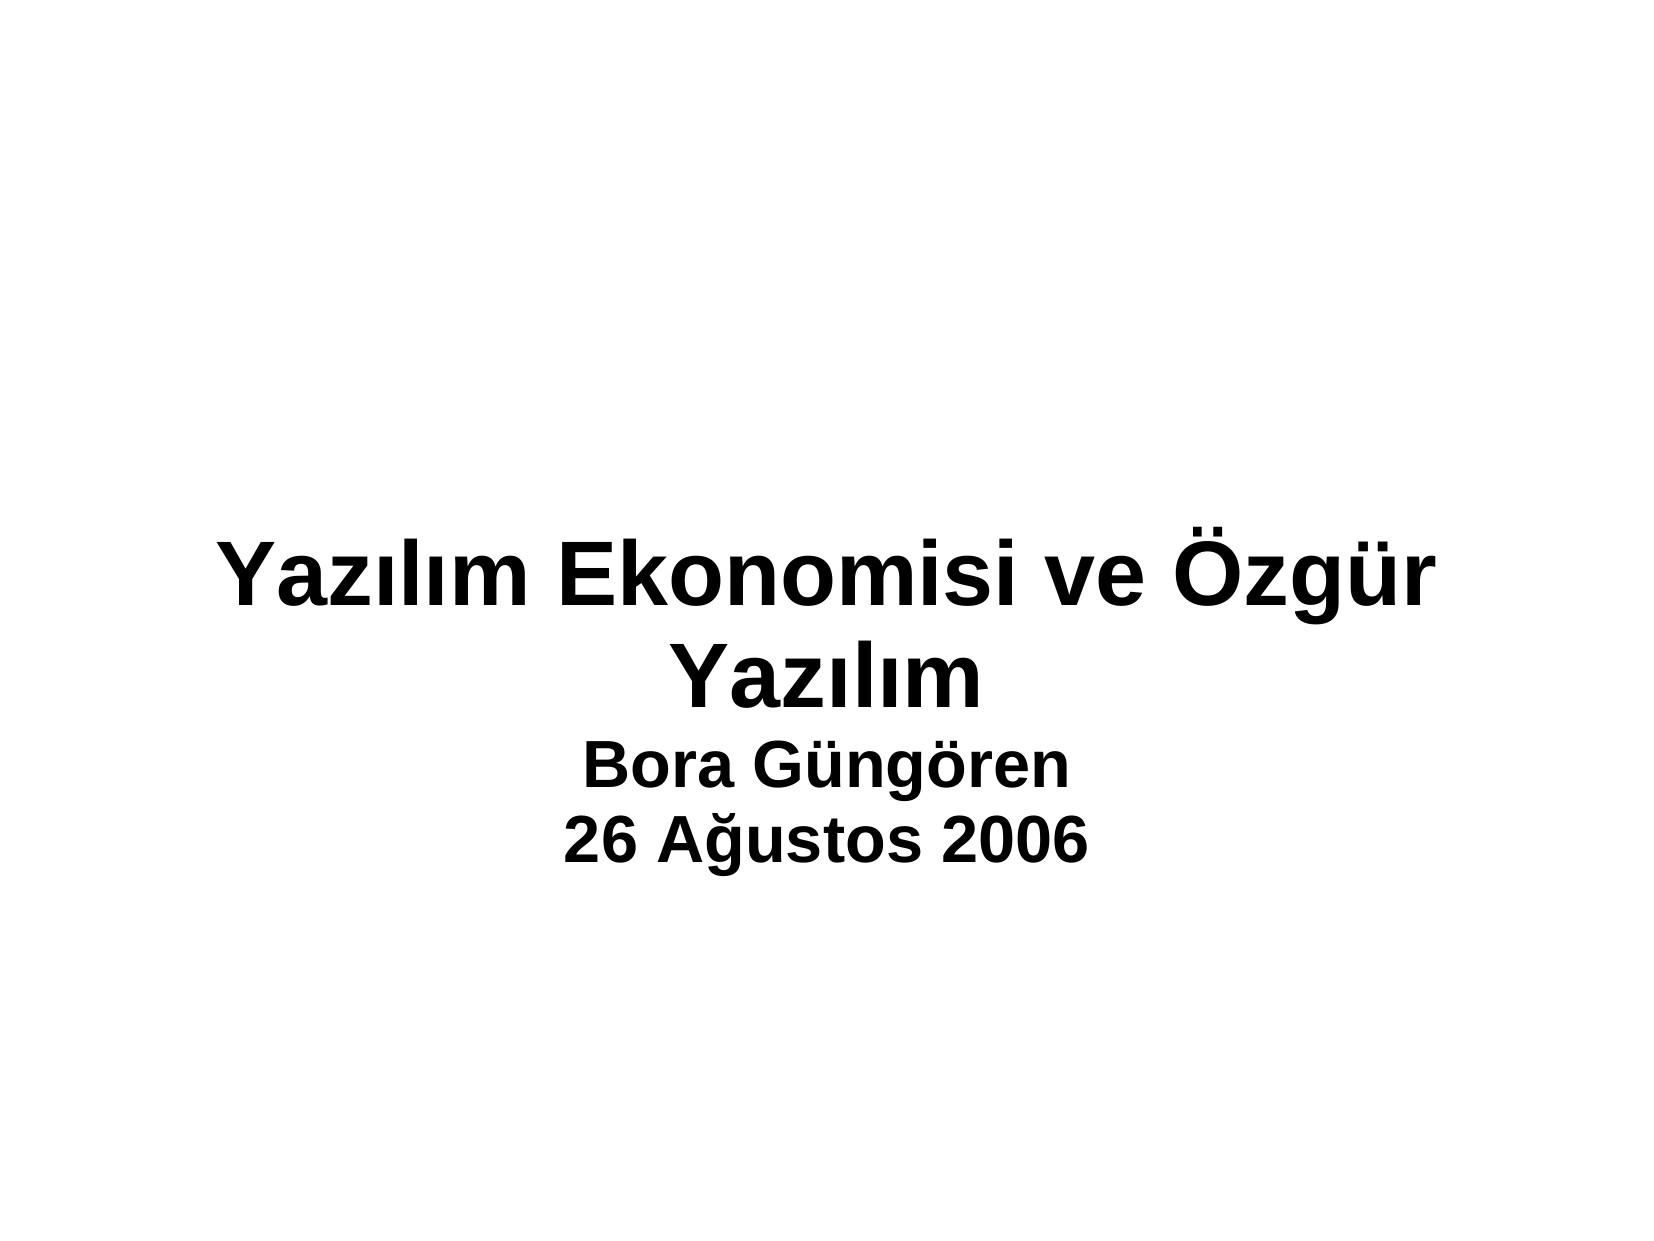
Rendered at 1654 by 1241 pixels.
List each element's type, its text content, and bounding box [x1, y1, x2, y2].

subtitle Yazılım Ekonomisi ve Özgür Yazılım Bora Güngören 26 Ağustos 2006 [82, 290, 1571, 1109]
